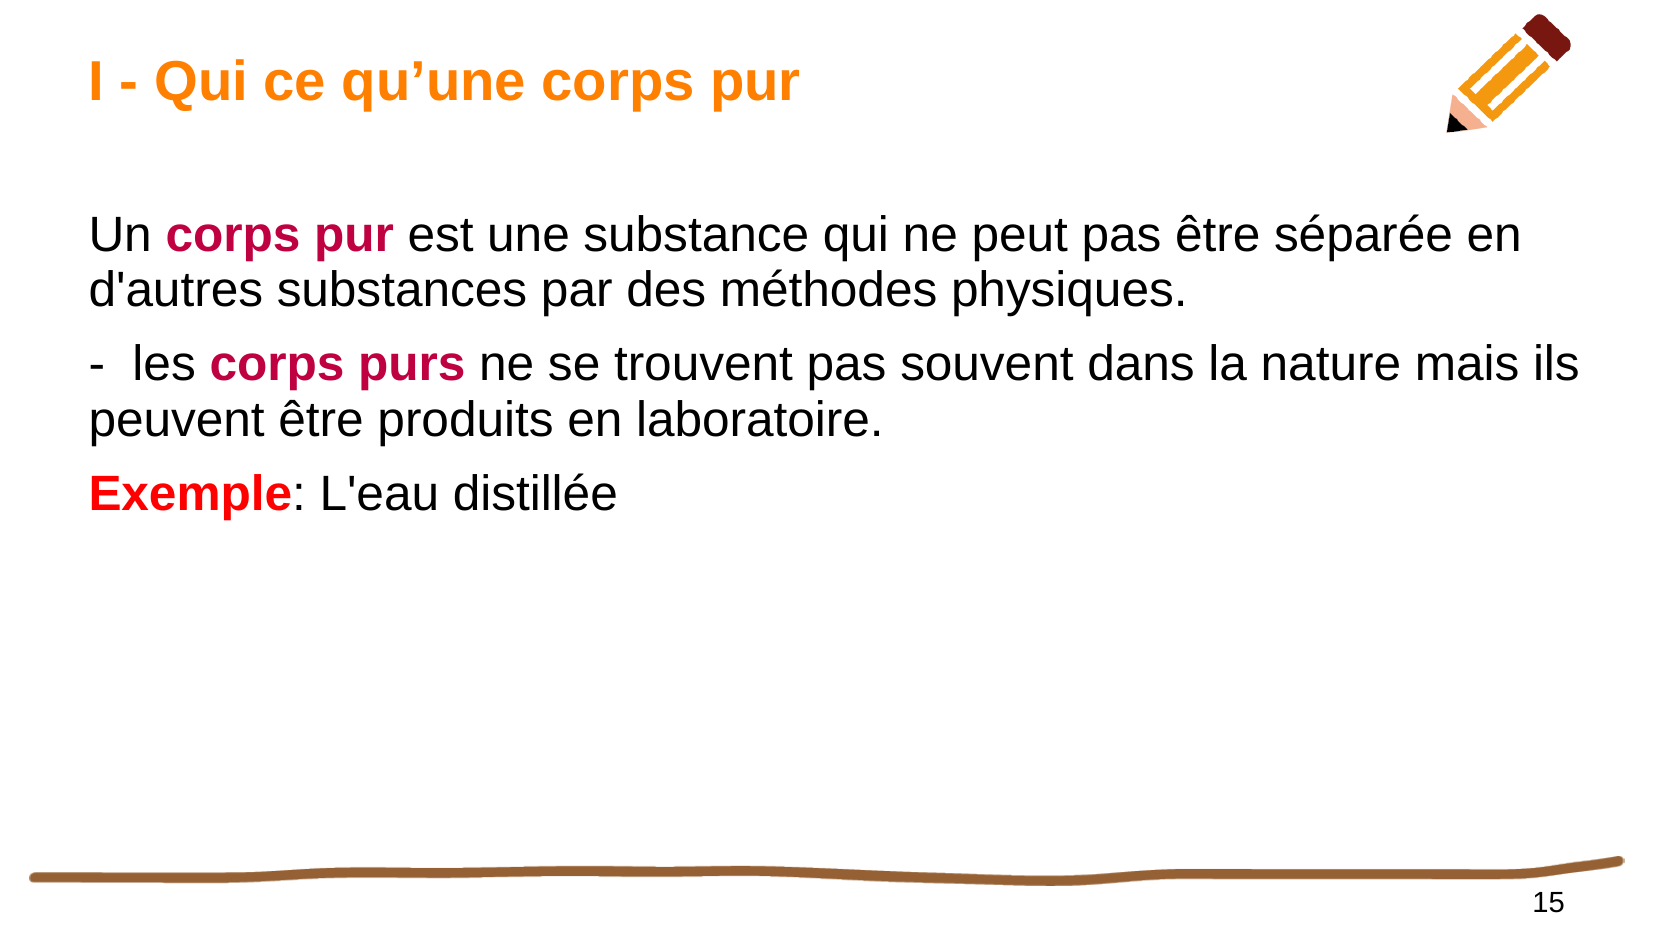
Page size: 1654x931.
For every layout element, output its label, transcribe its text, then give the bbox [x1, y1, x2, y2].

picture [1446, 14, 1571, 133]
title I - Qui ce qu’une corps pur [88, 29, 1447, 133]
picture [29, 856, 1625, 886]
list Un corps pur est une substance qui ne peut pas être séparée en d'autres substances par des méthodes physiques. - les corps purs ne se trouvent pas souvent dans la nature mais ils peuvent être produits en laboratoire. Exemple: L'eau distillée [88, 206, 1613, 526]
